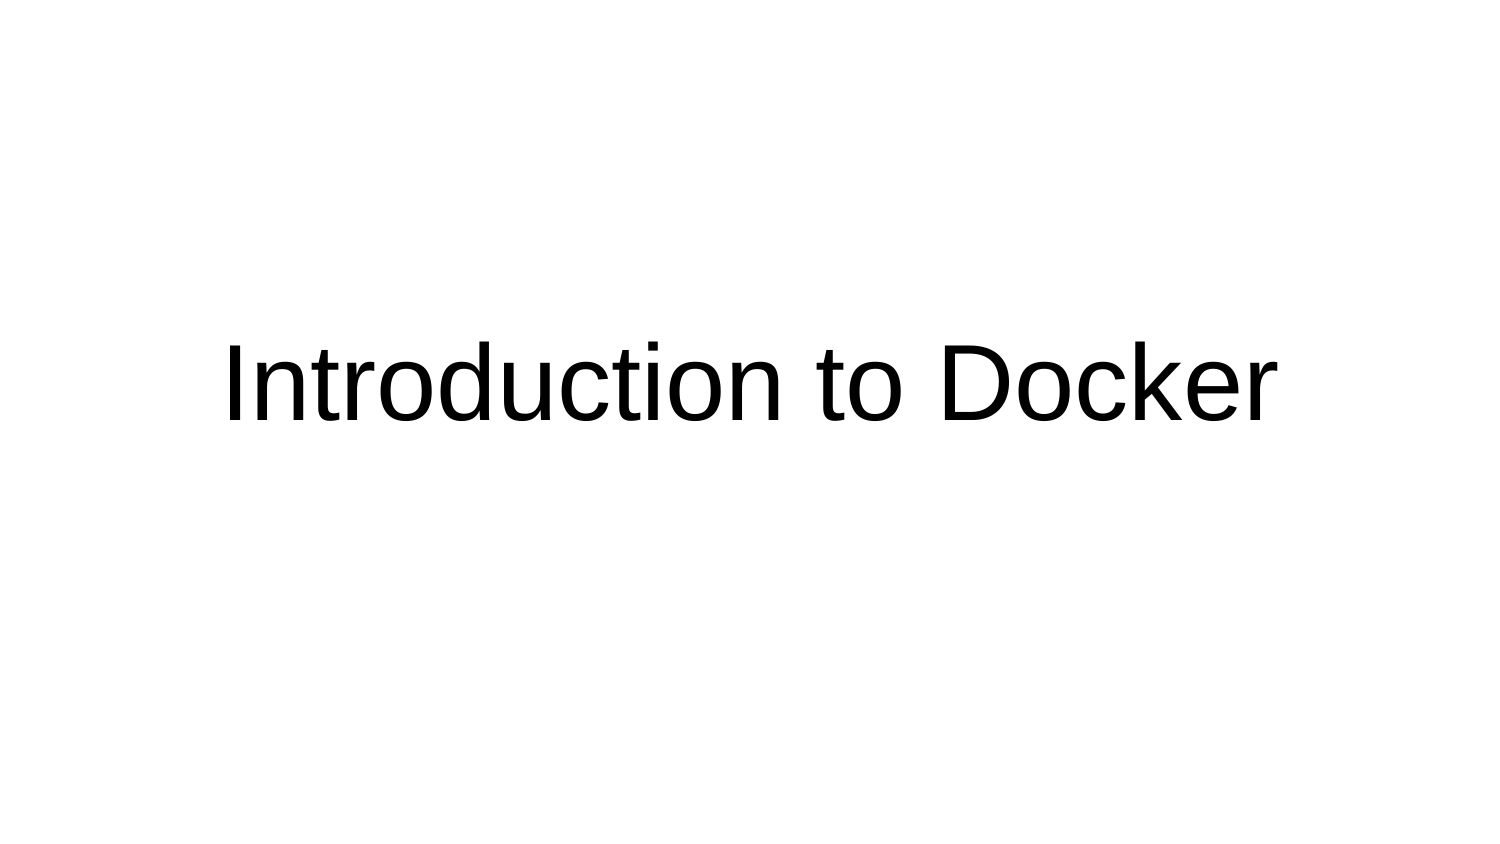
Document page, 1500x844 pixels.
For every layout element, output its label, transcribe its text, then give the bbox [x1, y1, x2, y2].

title Introduction to Docker [51, 122, 1449, 459]
